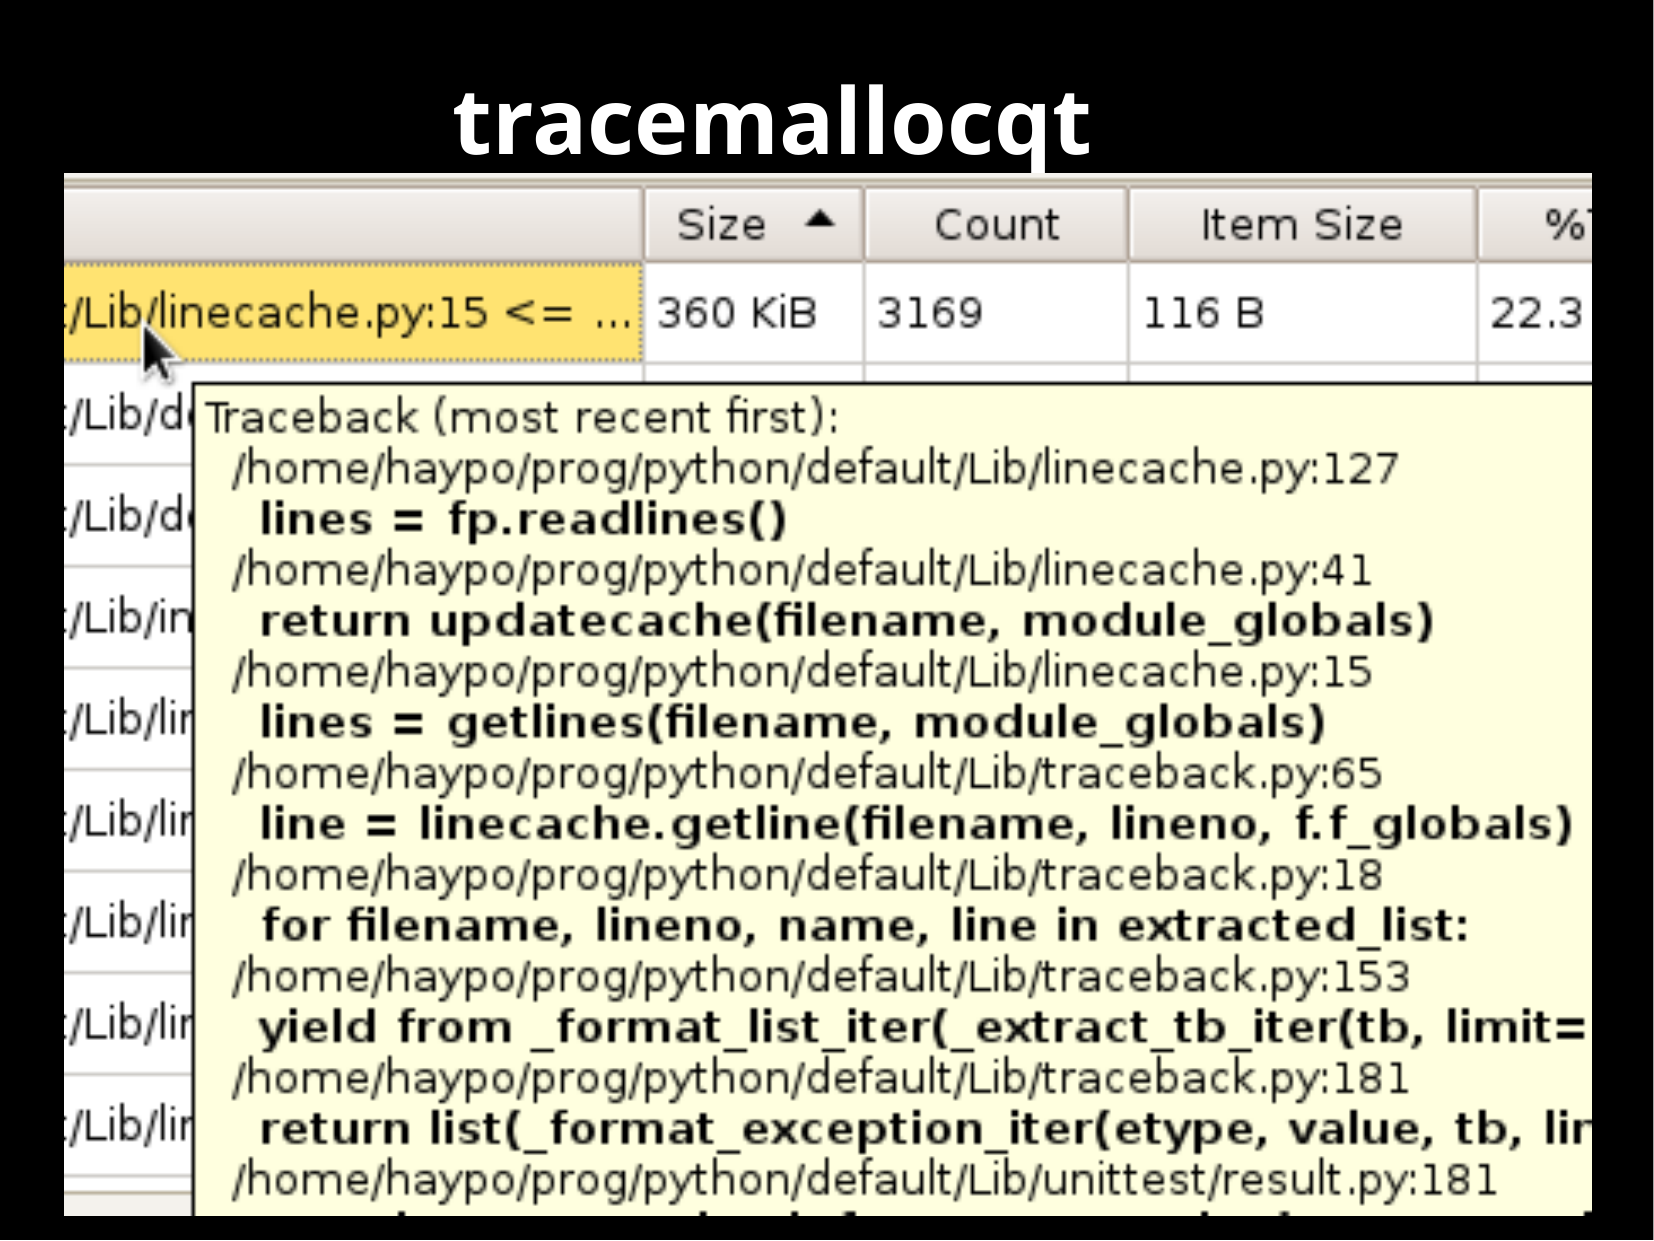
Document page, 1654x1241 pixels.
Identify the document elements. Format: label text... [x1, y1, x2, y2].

title tracemallocqt [107, 43, 1438, 173]
picture [64, 173, 1592, 1216]
